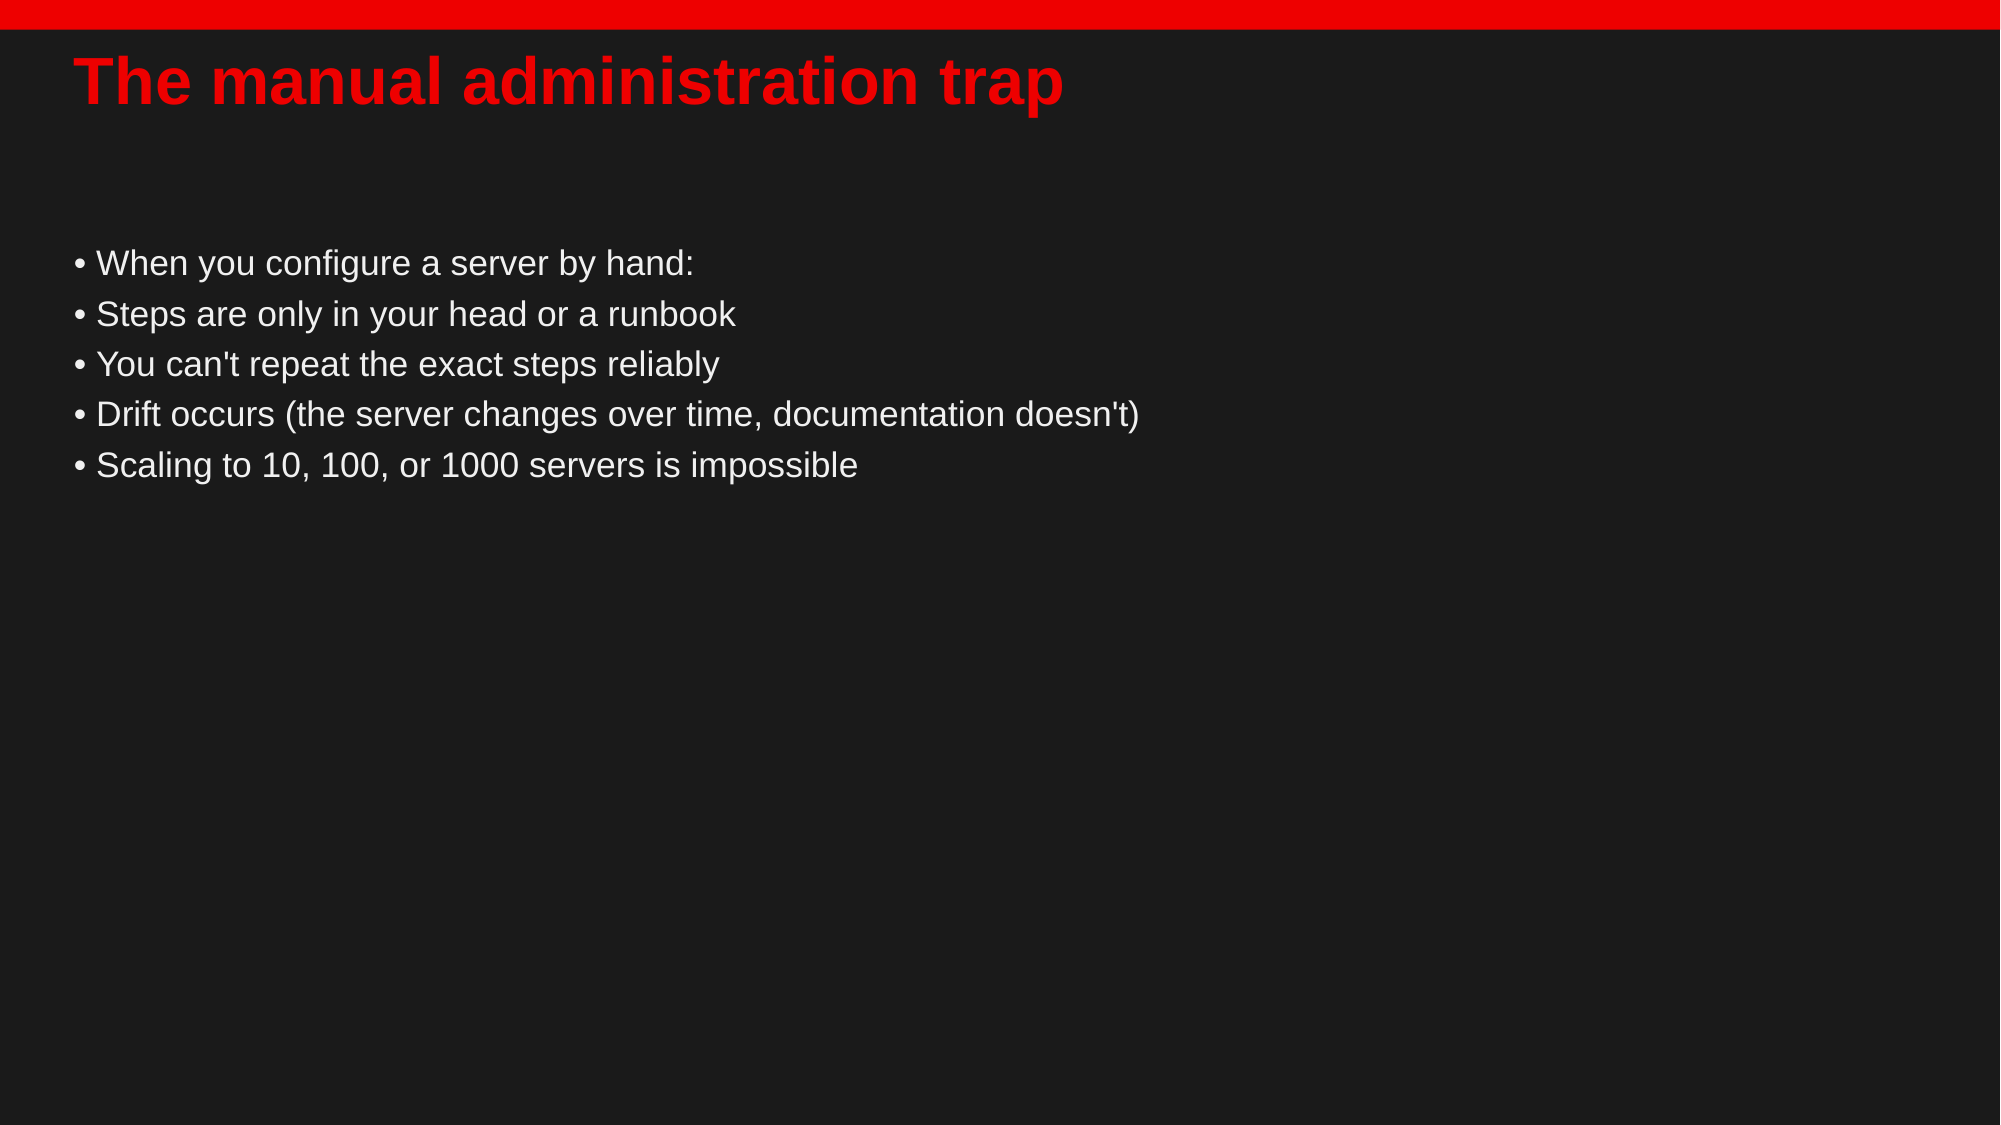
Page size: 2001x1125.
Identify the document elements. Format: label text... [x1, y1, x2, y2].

text_box The manual administration trap [59, 36, 1942, 208]
text_box • When you configure a server by hand: • Steps are only in your head or a runbook • You can't repeat the exact steps reliably • Drift occurs (the server changes over time, documentation doesn't) • Scaling to 10, 100, or 1000 servers is impossible [59, 236, 1942, 1037]
text_box [0, 0, 2001, 30]
